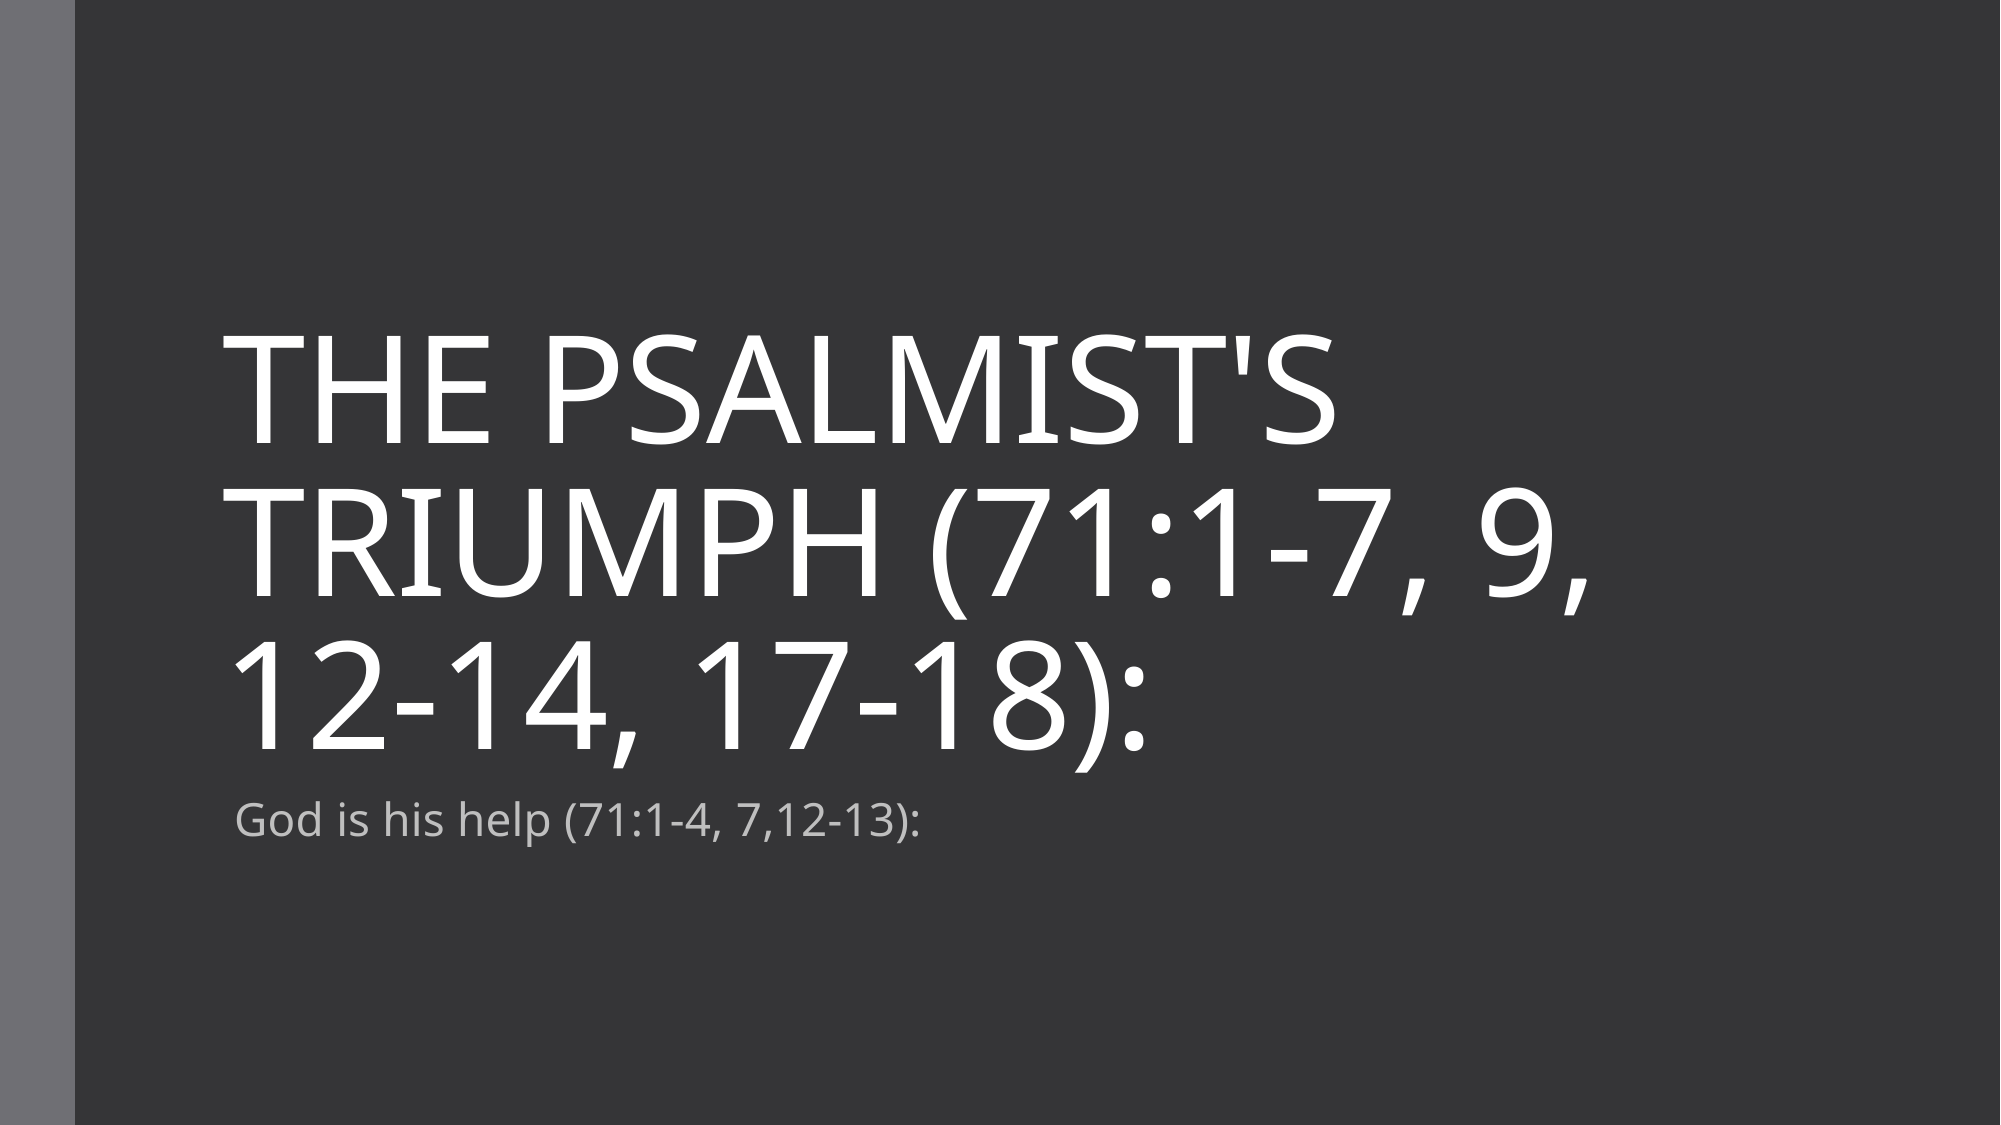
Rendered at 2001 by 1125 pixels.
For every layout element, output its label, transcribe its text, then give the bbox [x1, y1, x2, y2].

subtitle God is his help (71:1-4, 7,12-13): [206, 787, 1752, 1066]
title THE PSALMIST'S TRIUMPH (71:1-7, 9, 12-14, 17-18): [206, 124, 1752, 787]
